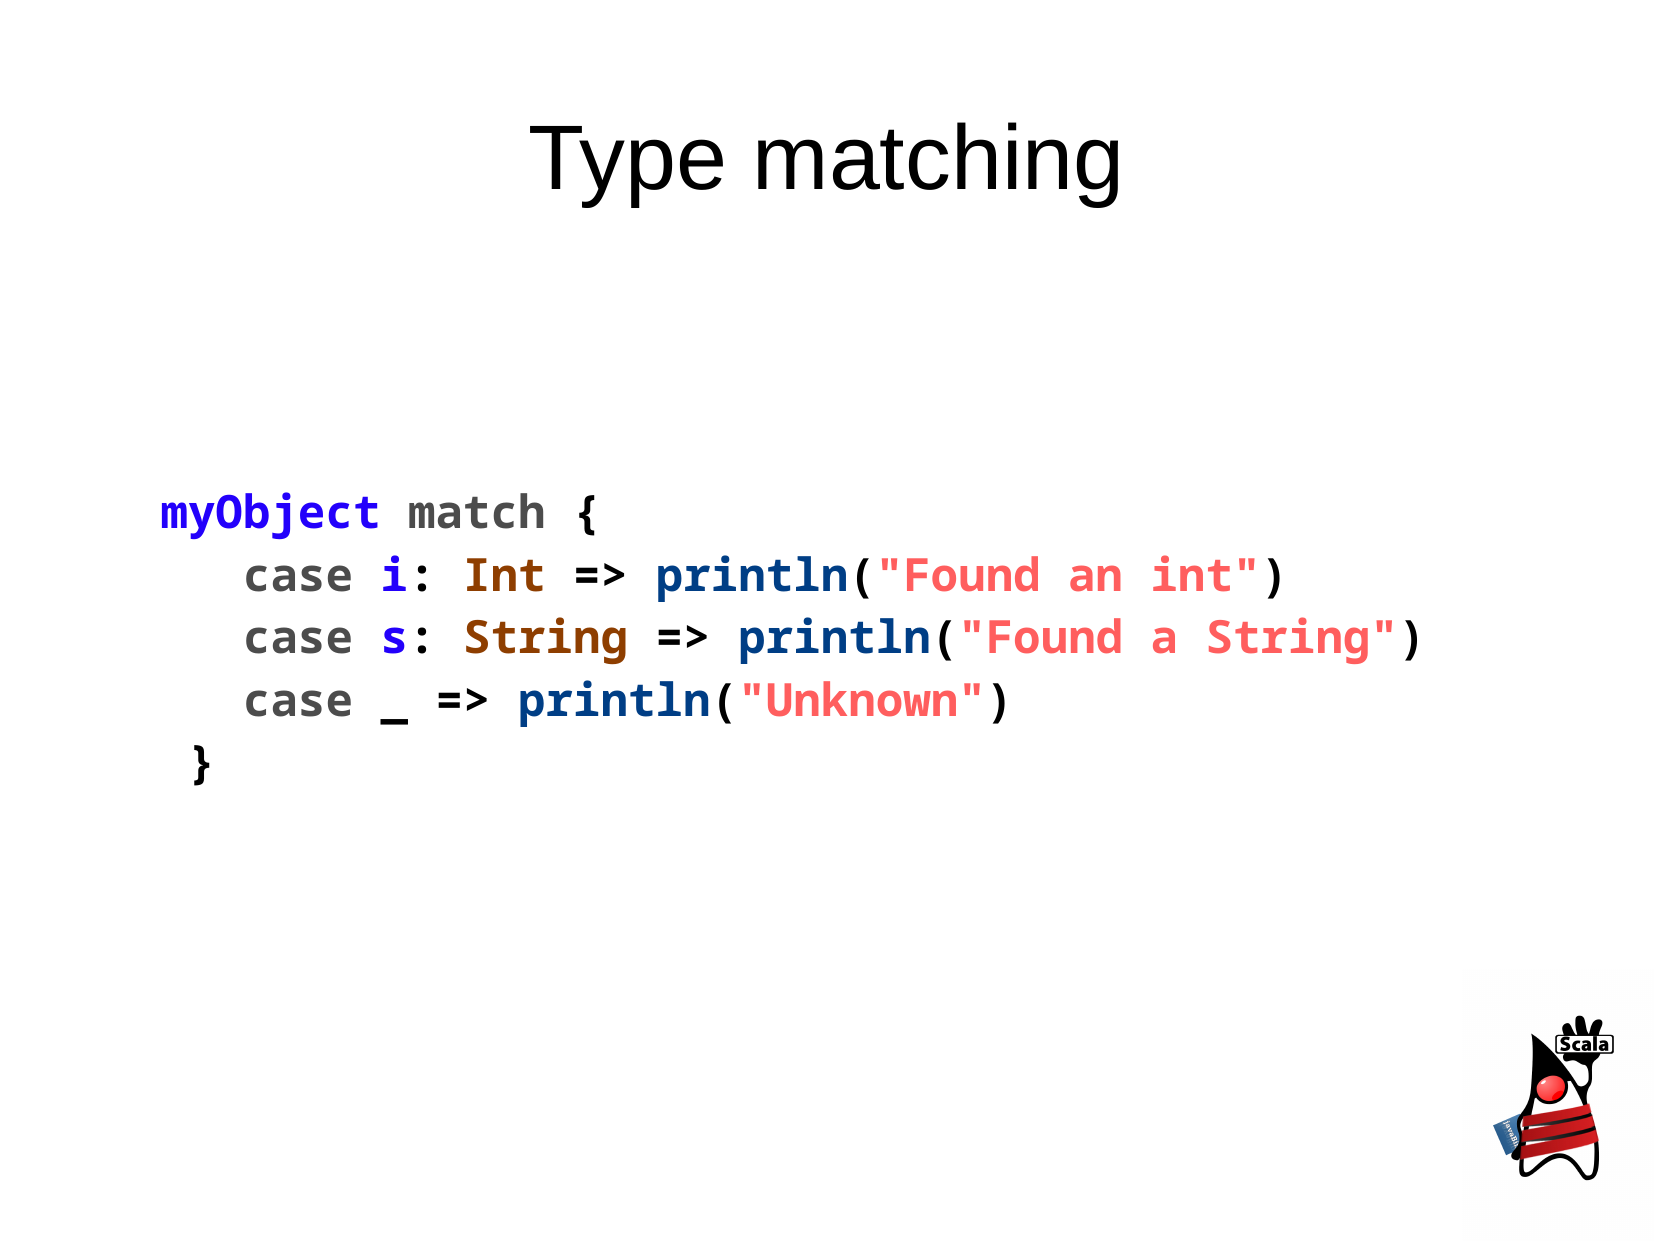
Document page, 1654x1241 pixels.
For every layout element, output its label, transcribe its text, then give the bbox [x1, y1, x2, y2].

text_box myObject match { case i: Int => println("Found an int") case s: String => println("Found a String") case _ => println("Unknown") } [118, 472, 1654, 746]
text_box Type matching [82, 56, 1571, 250]
